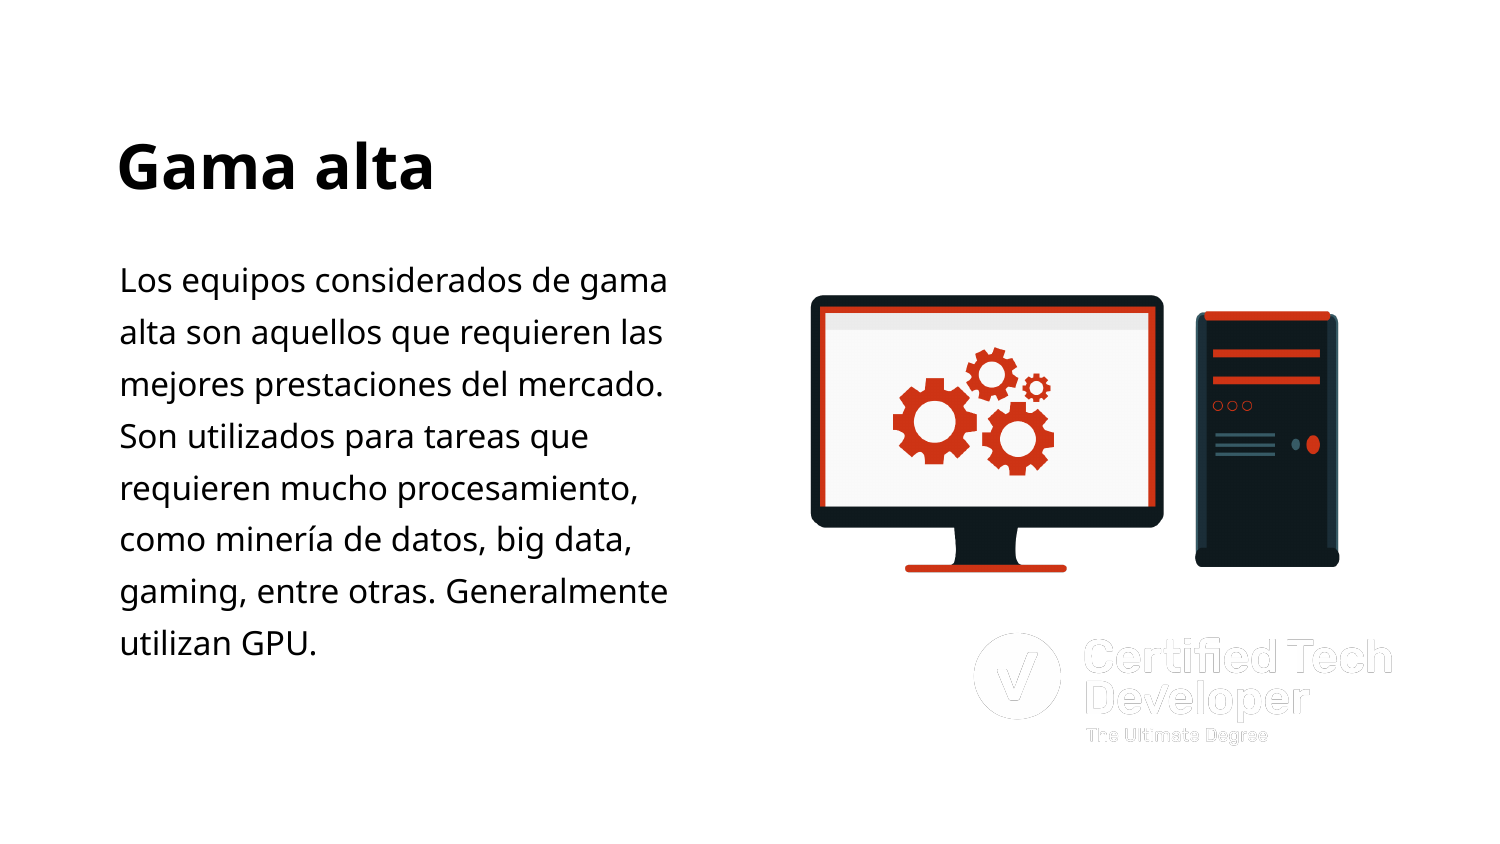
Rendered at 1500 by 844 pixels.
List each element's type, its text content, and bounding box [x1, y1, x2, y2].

text_box Los equipos considerados de gama alta son aquellos que requieren las mejores prestaciones del mercado. Son utilizados para tareas que requieren mucho procesamiento, como minería de datos, big data, gaming, entre otras. Generalmente utilizan GPU. [104, 239, 698, 735]
picture [621, 188, 1500, 778]
text_box Gama alta [102, 99, 1363, 240]
